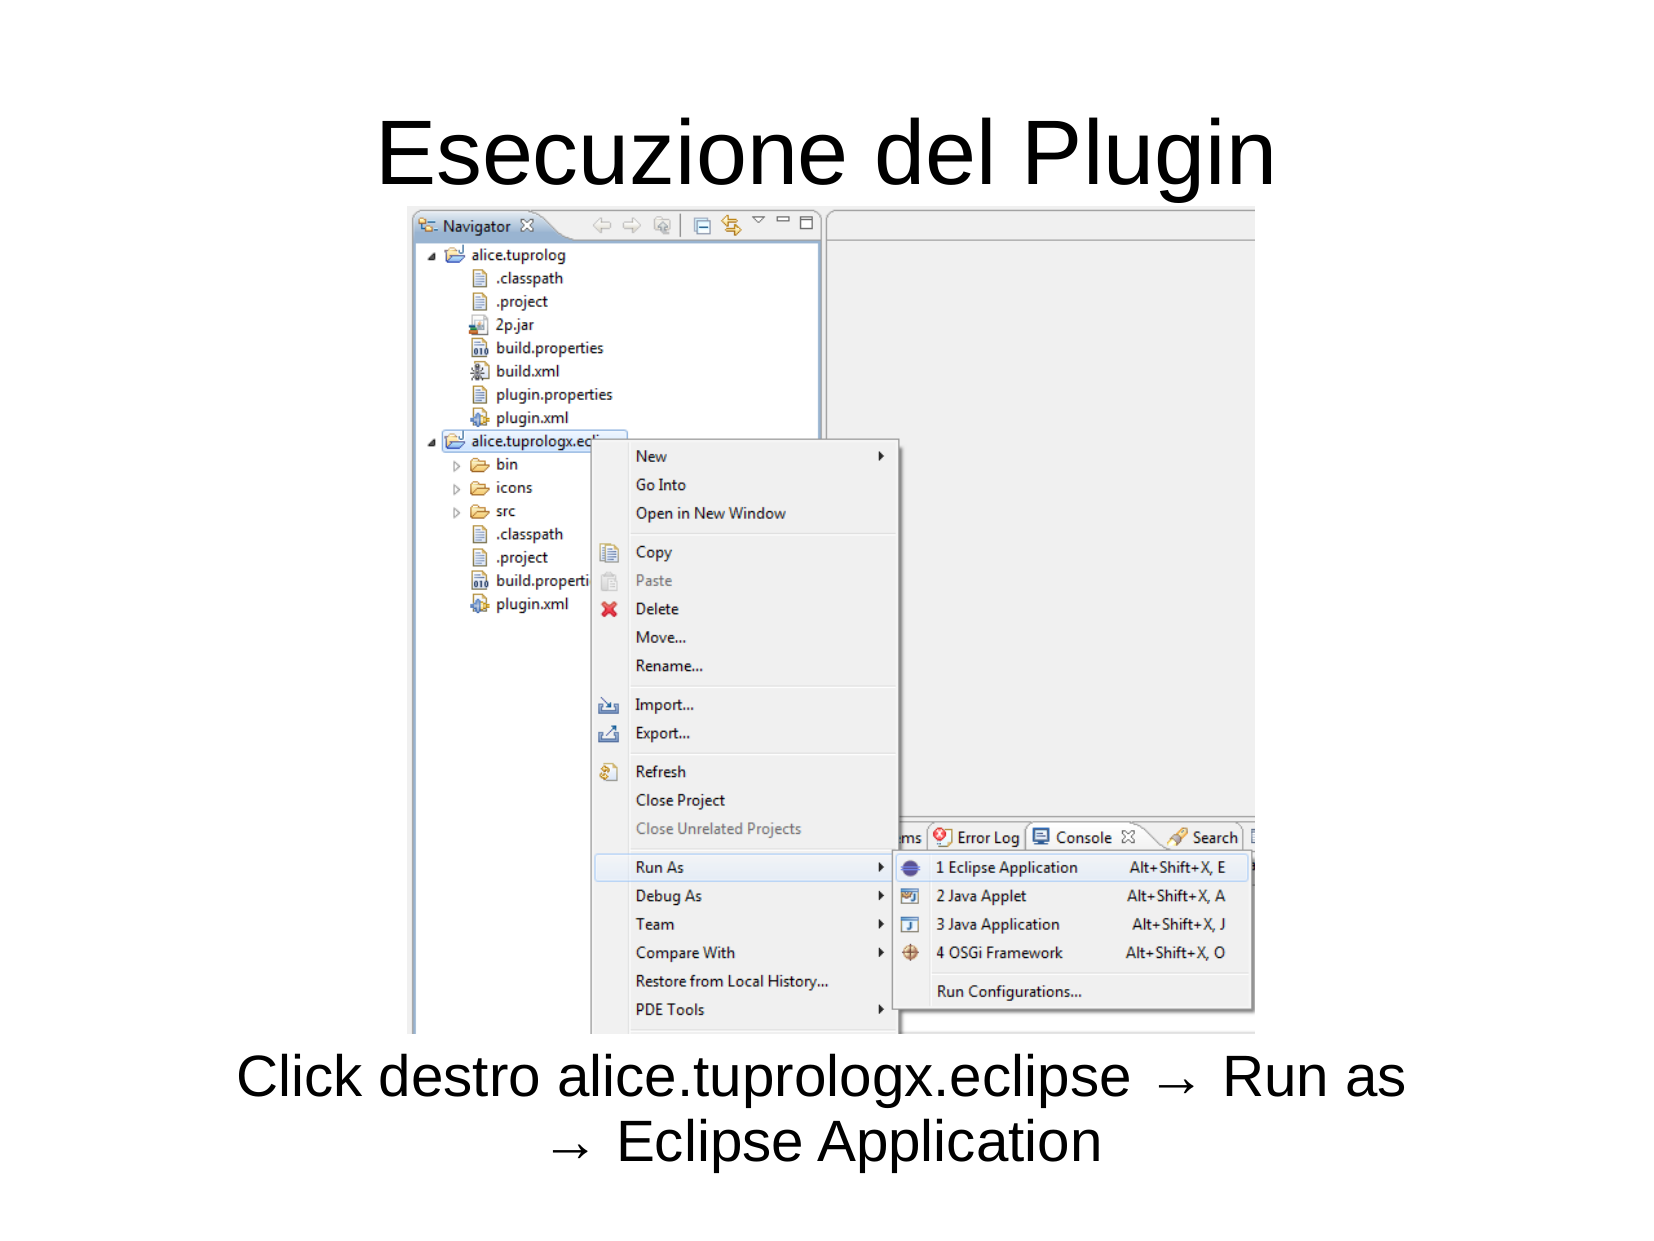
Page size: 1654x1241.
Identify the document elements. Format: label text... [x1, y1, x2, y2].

picture [398, 206, 1255, 1034]
title Esecuzione del Plugin [82, 49, 1571, 257]
text_box Click destro alice.tuprologx.eclipse → Run as → Eclipse Application [221, 1036, 1433, 1182]
